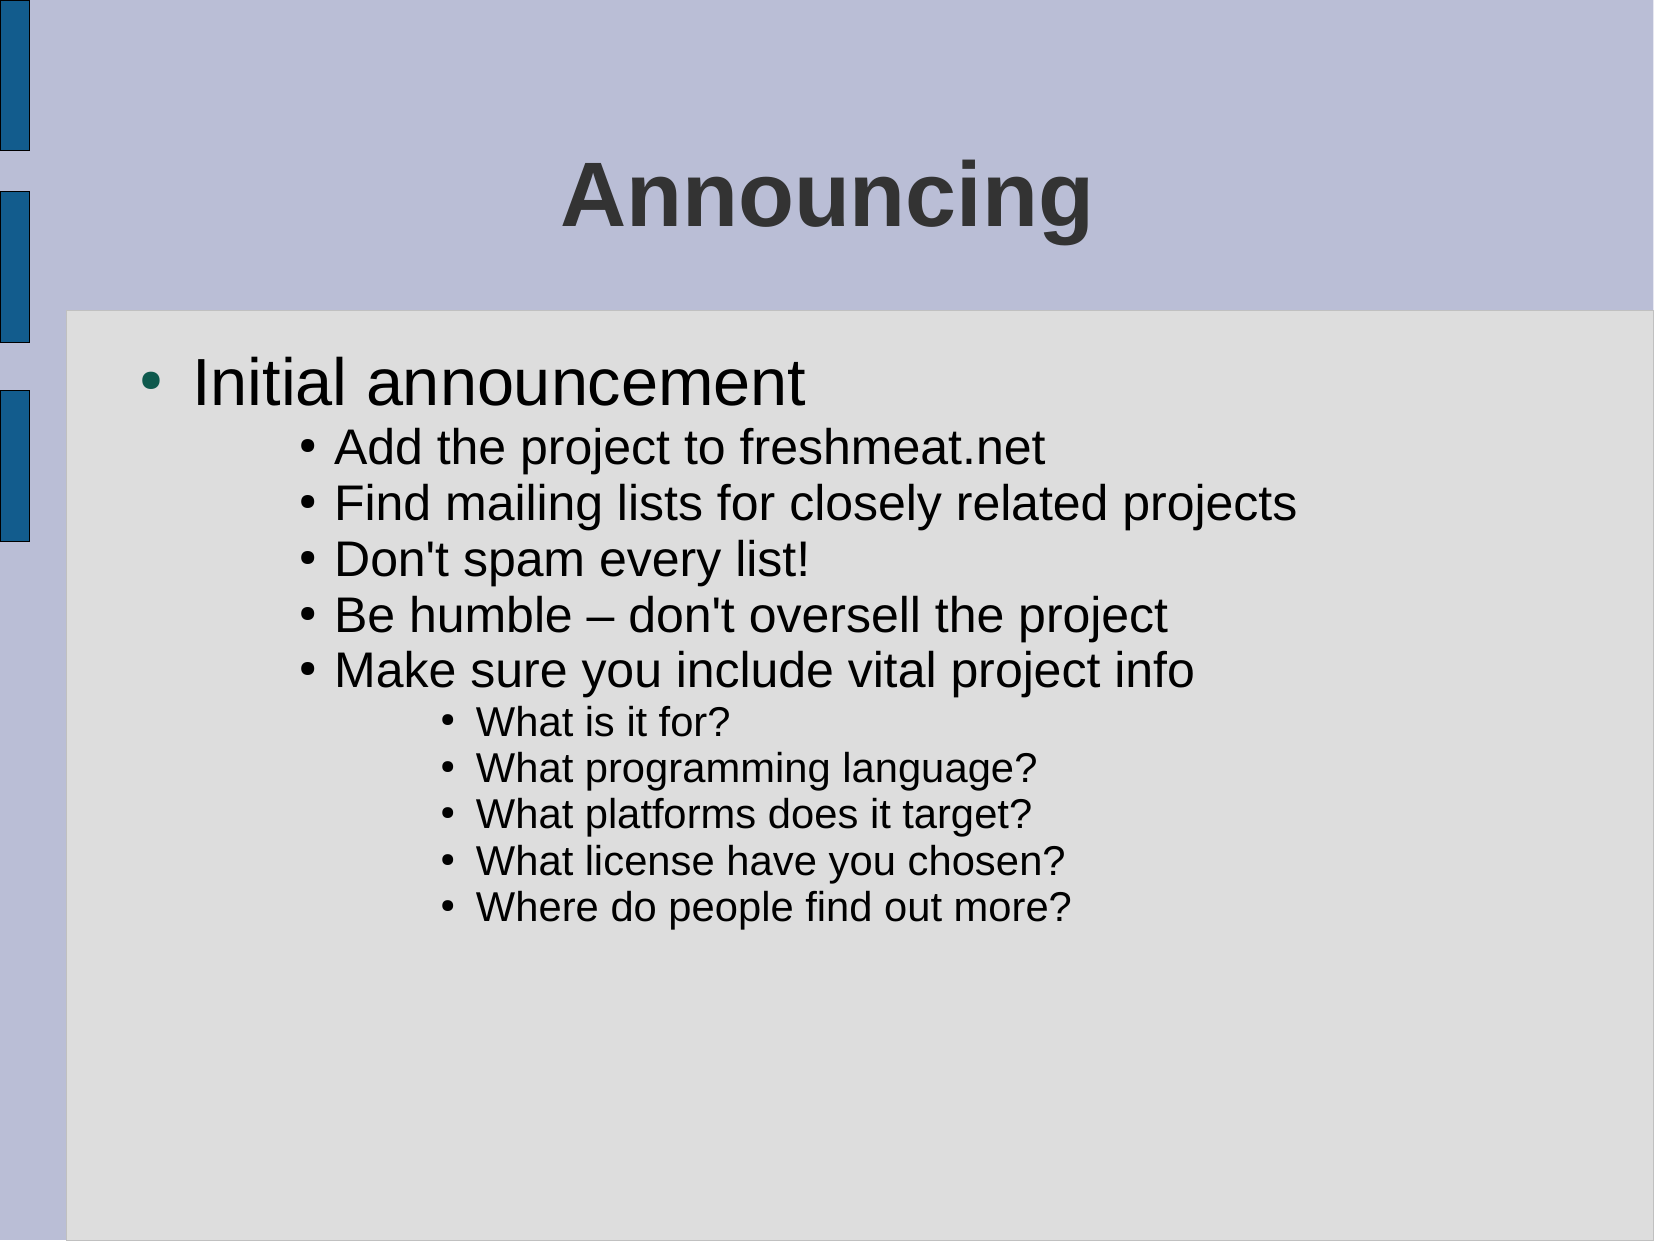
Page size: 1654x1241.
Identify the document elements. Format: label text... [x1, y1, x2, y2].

list Initial announcement Add the project to freshmeat.net Find mailing lists for closely related projects Don't spam every list! Be humble – don't oversell the project Make sure you include vital project info What is it for? What programming language? What platforms does it target? What license have you chosen? Where do people find out more? [121, 344, 1534, 1112]
title Announcing [121, 98, 1534, 291]
